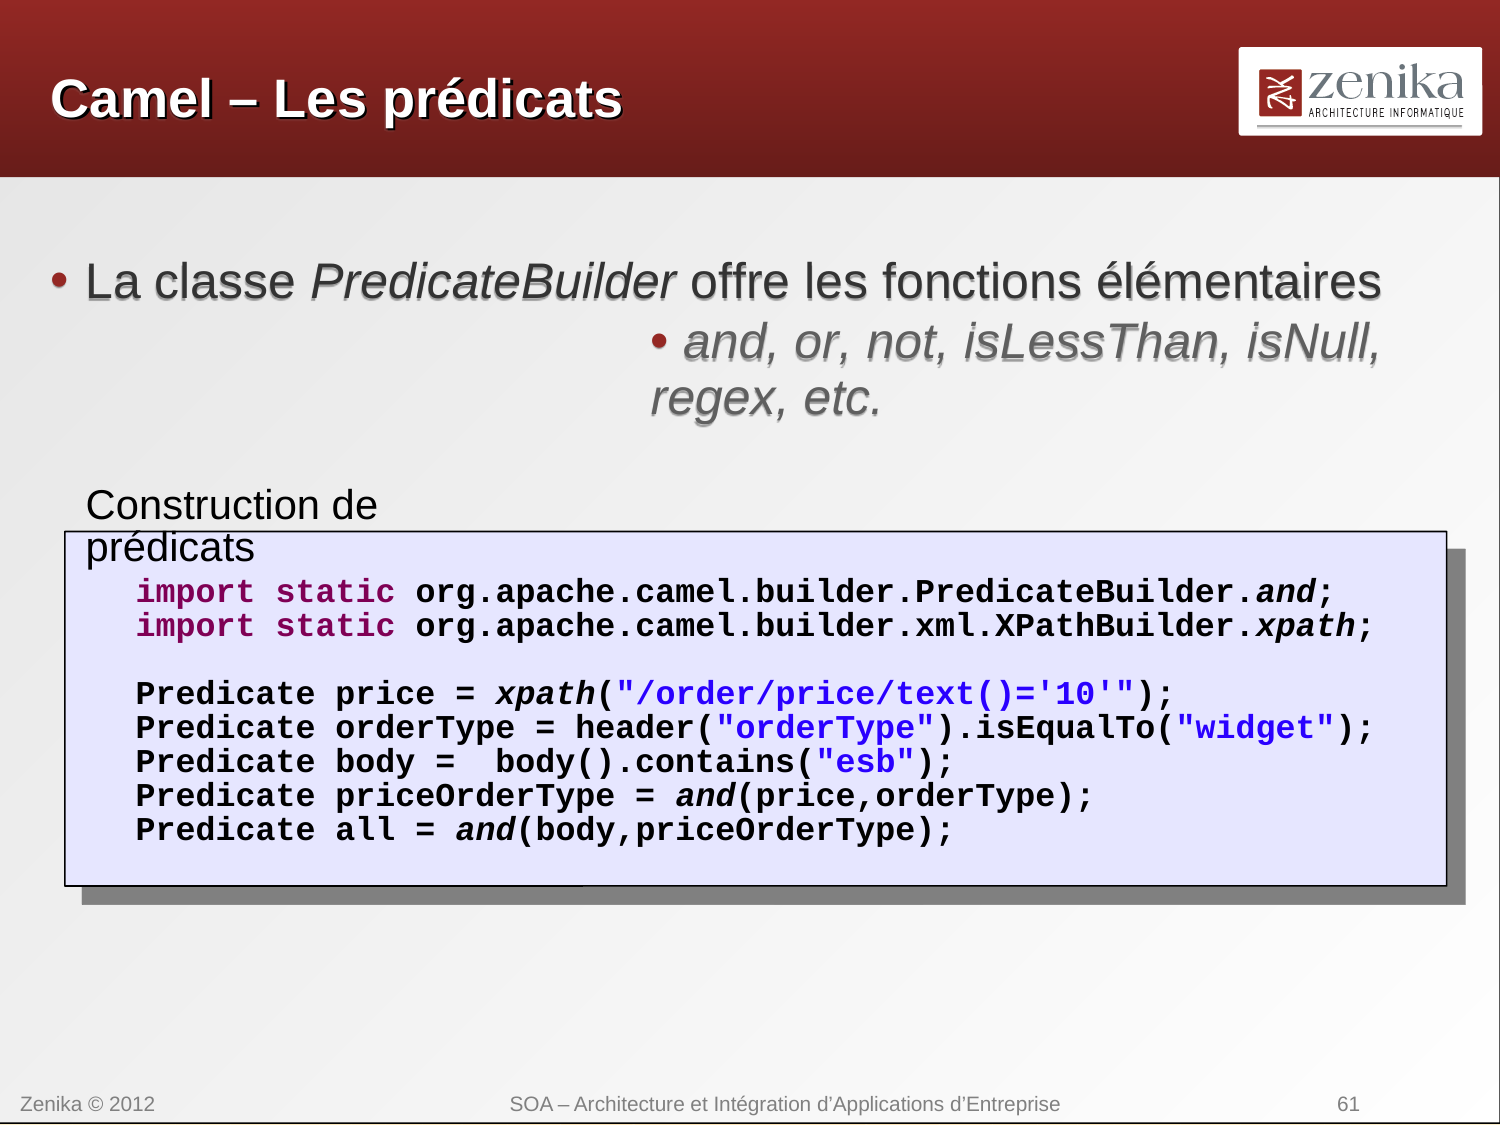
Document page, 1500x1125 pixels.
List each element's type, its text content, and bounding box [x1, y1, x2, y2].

title Camel – Les prédicats [50, 22, 1206, 172]
subtitle La classe PredicateBuilder offre les fonctions élémentaires and, or, not, isLessThan, isNull, regex, etc. [50, 249, 1477, 1064]
text_box Construction de prédicats [70, 472, 574, 534]
text_box import static org.apache.camel.builder.PredicateBuilder.and; import static org.apache.camel.builder.xml.XPathBuilder.xpath; Predicate price = xpath("/order/price/text()='10'"); Predicate orderType = header("orderType").isEqualTo("widget"); Predicate body = body().contains("esb"); Predicate priceOrderType = and(price,orderType); Predicate all = and(body,priceOrderType); [64, 531, 1447, 887]
